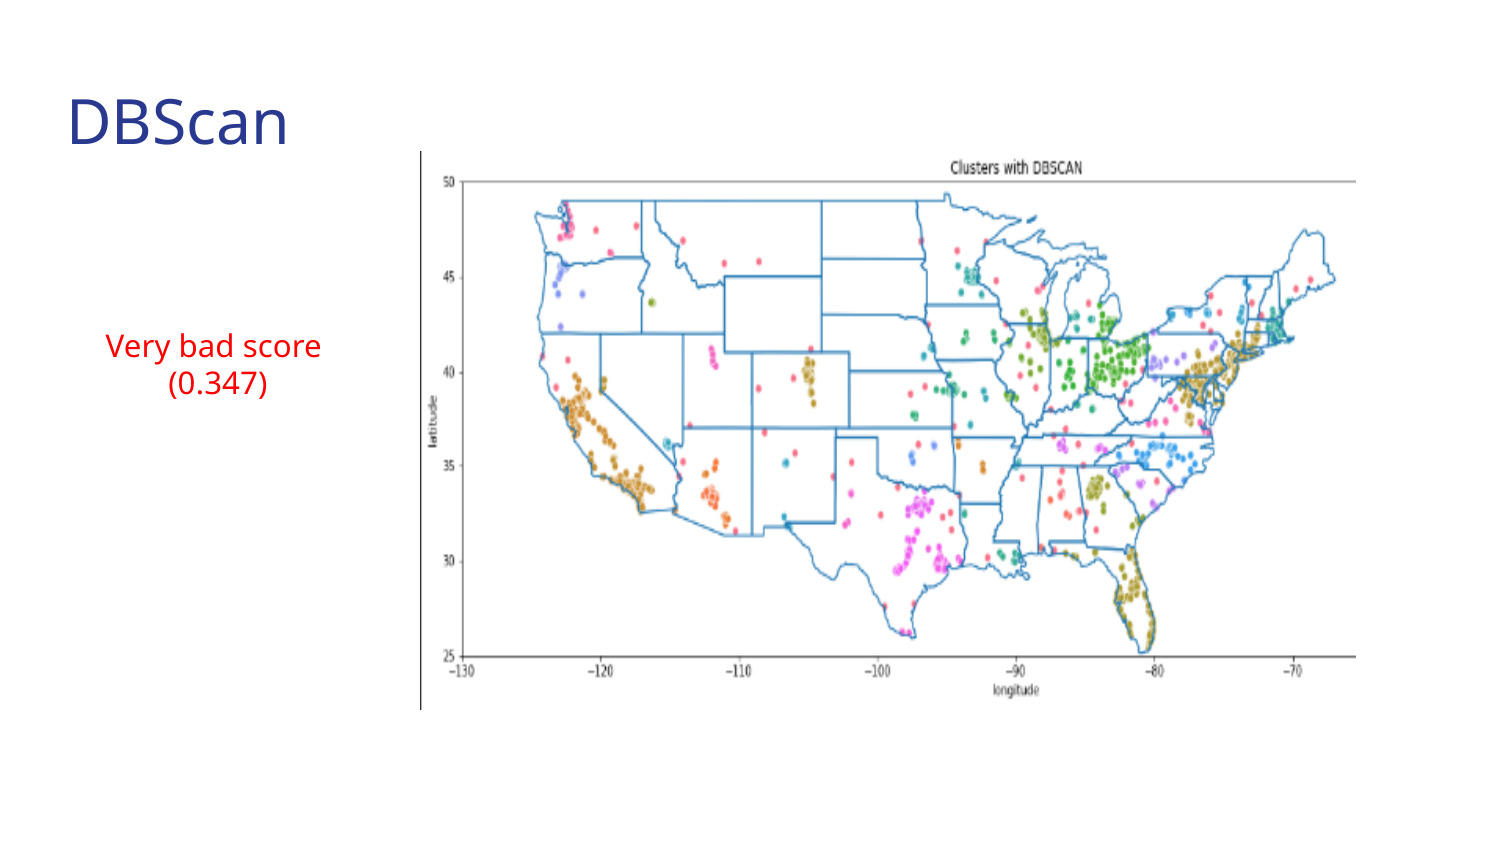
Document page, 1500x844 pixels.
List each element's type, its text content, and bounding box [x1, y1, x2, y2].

text_box Very bad score (0.347) [77, 311, 359, 416]
title DBScan [51, 67, 1449, 167]
picture [420, 151, 1356, 710]
